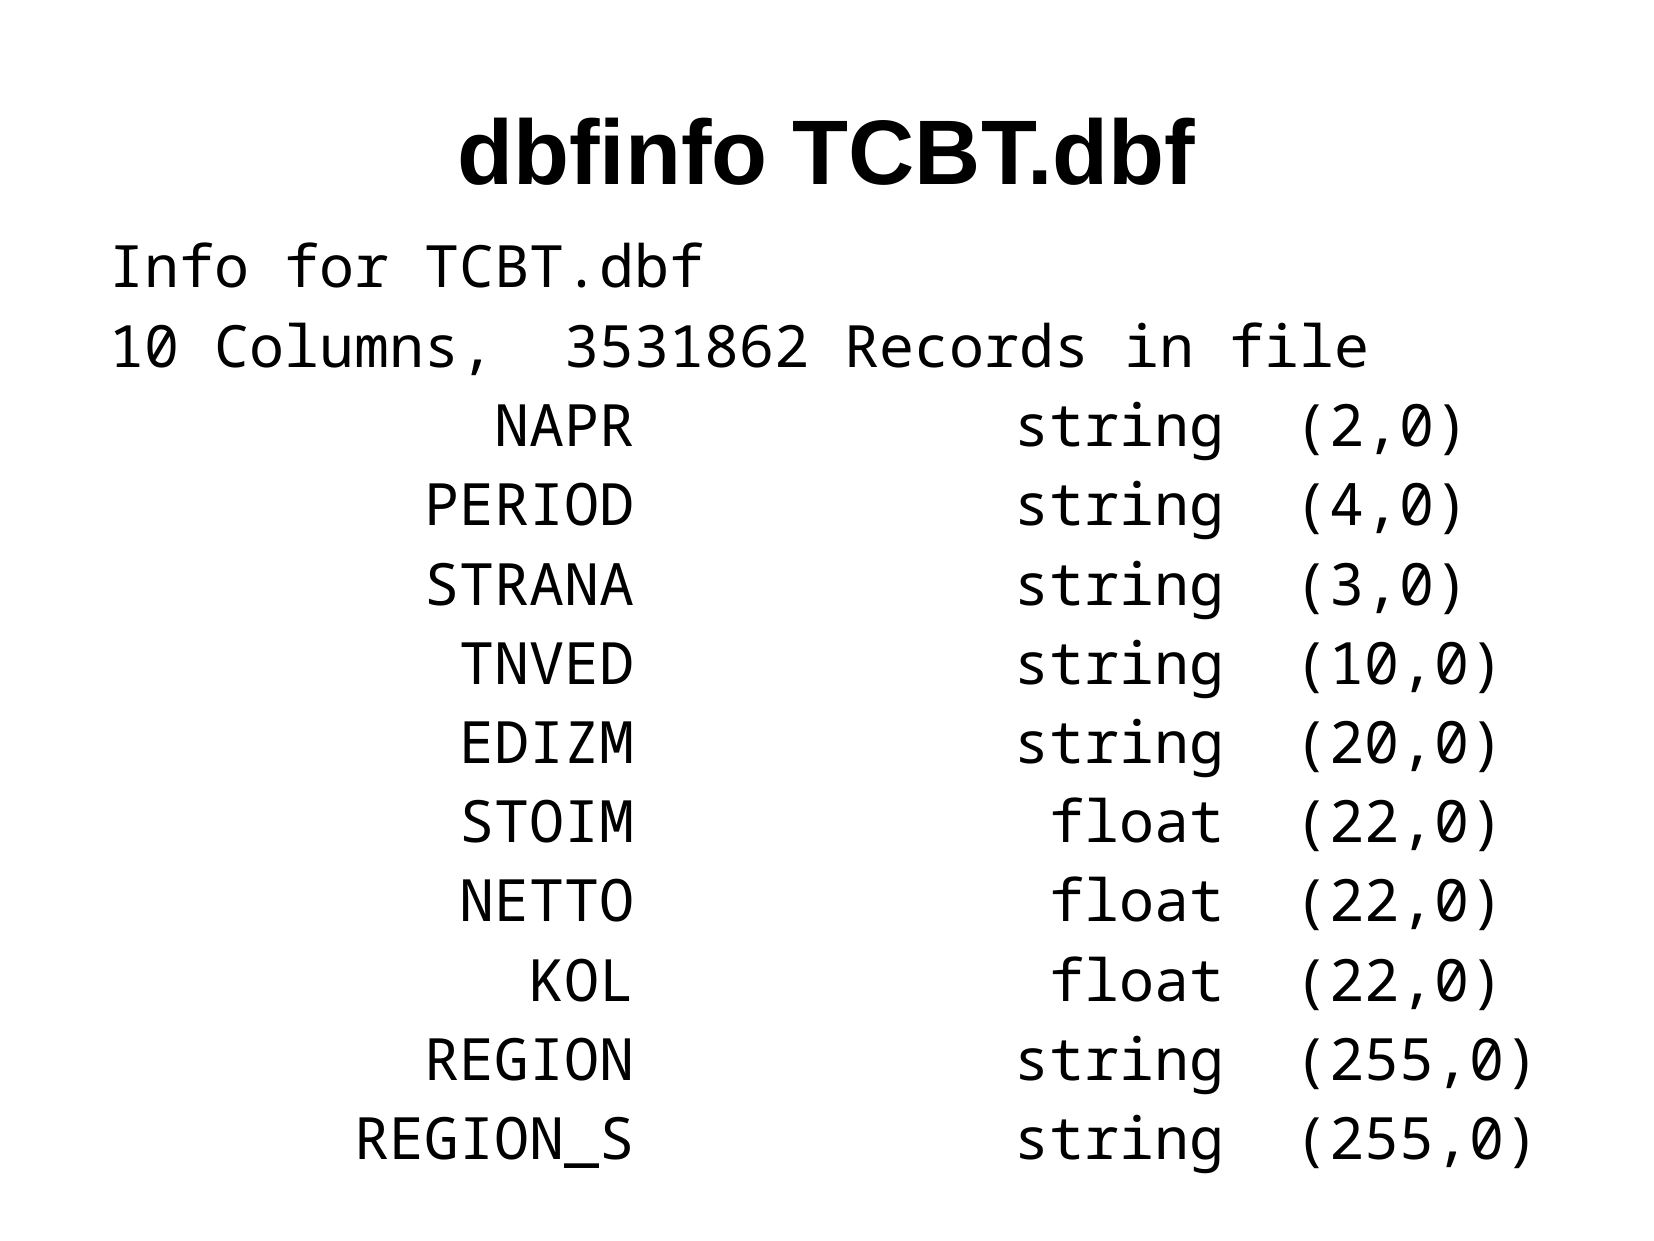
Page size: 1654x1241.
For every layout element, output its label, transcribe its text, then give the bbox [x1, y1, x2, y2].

text_box Info for TCBT.dbf 10 Columns, 3531862 Records in file NAPR string (2,0) PERIOD string (4,0) STRANA string (3,0) TNVED string (10,0) EDIZM string (20,0) STOIM float (22,0) NETTO float (22,0) KOL float (22,0) REGION string (255,0) REGION_S string (255,0) [94, 218, 1571, 1170]
title dbfinfo TCBT.dbf [82, 49, 1571, 257]
